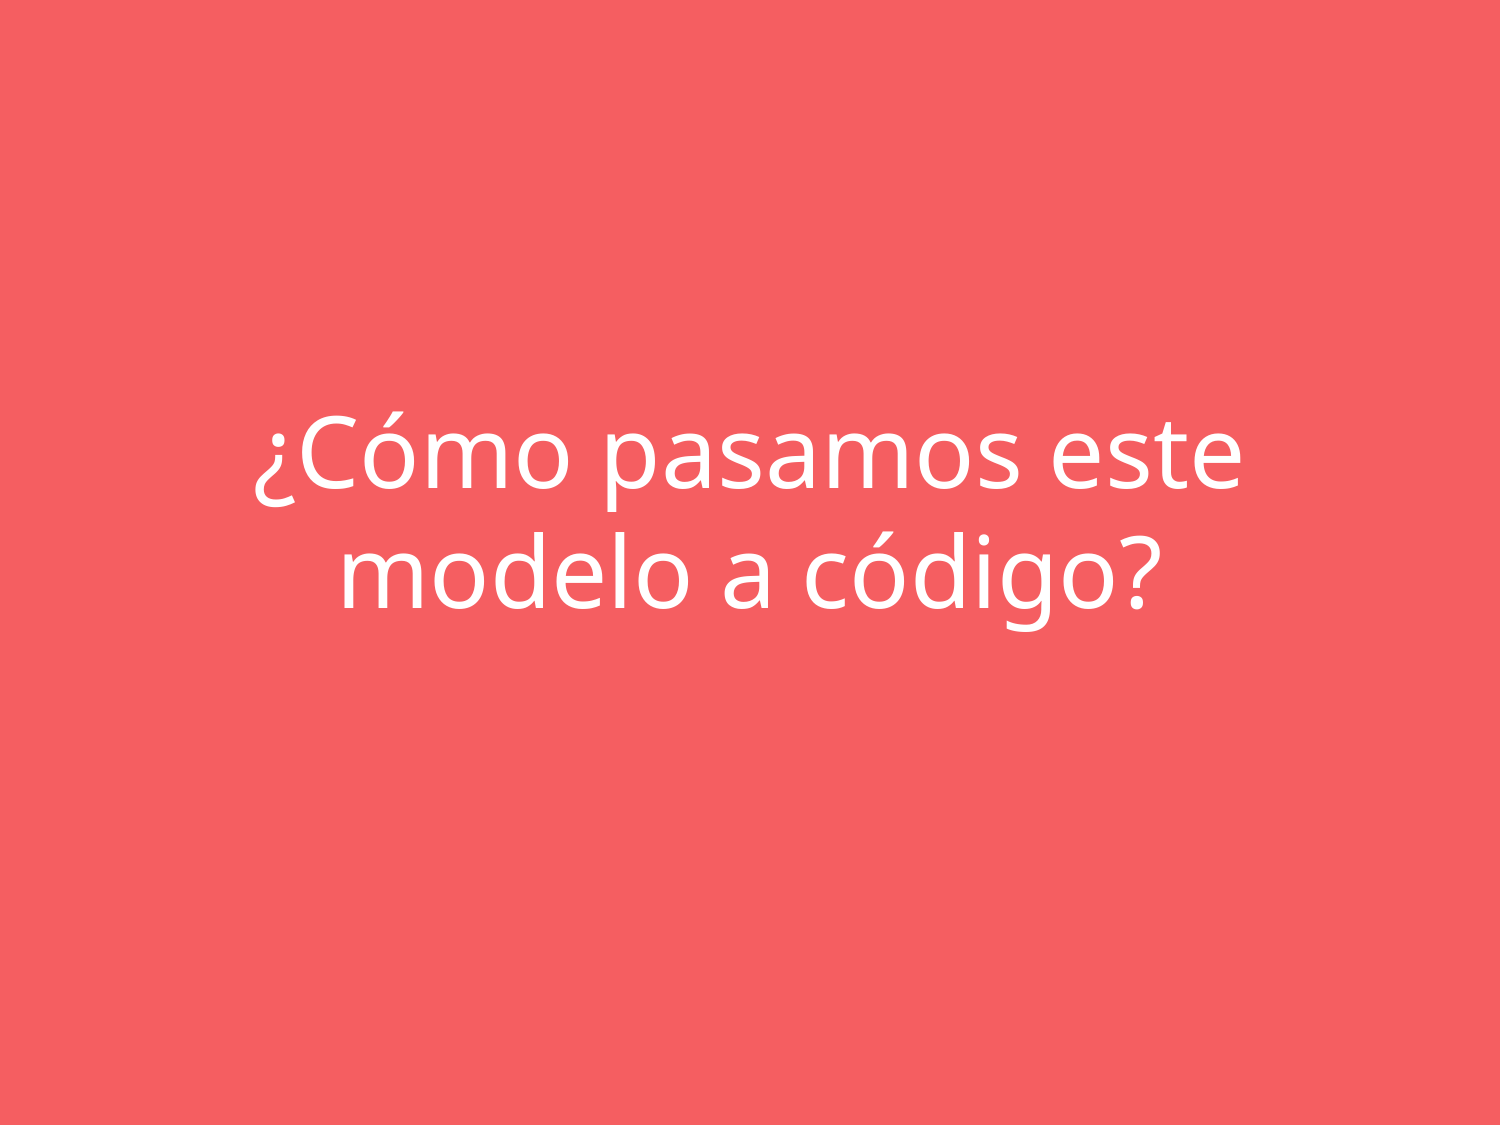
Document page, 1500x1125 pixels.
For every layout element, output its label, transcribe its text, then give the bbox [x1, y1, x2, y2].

title ¿Cómo pasamos este modelo a código? [83, 311, 1417, 705]
